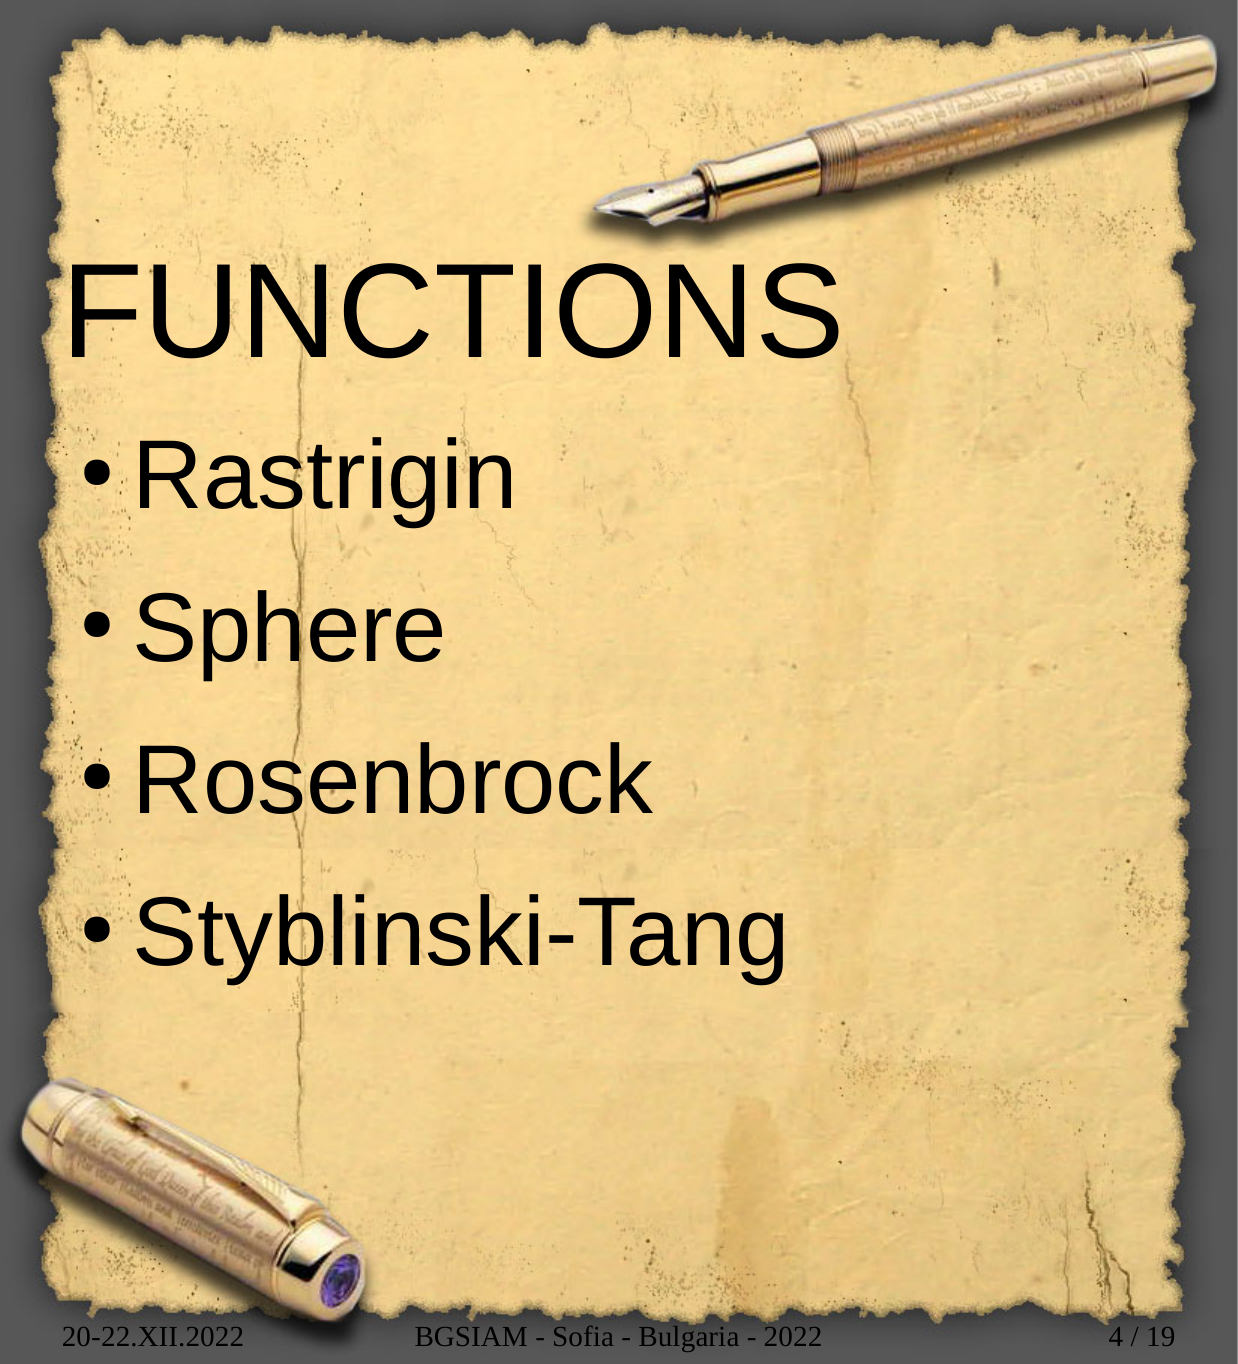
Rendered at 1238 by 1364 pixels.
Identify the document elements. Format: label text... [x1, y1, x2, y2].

title functions [61, 236, 1176, 387]
list Rastrigin Sphere Rosenbrock Styblinski-Tang [61, 420, 1176, 1110]
picture [0, 0, 1238, 1364]
